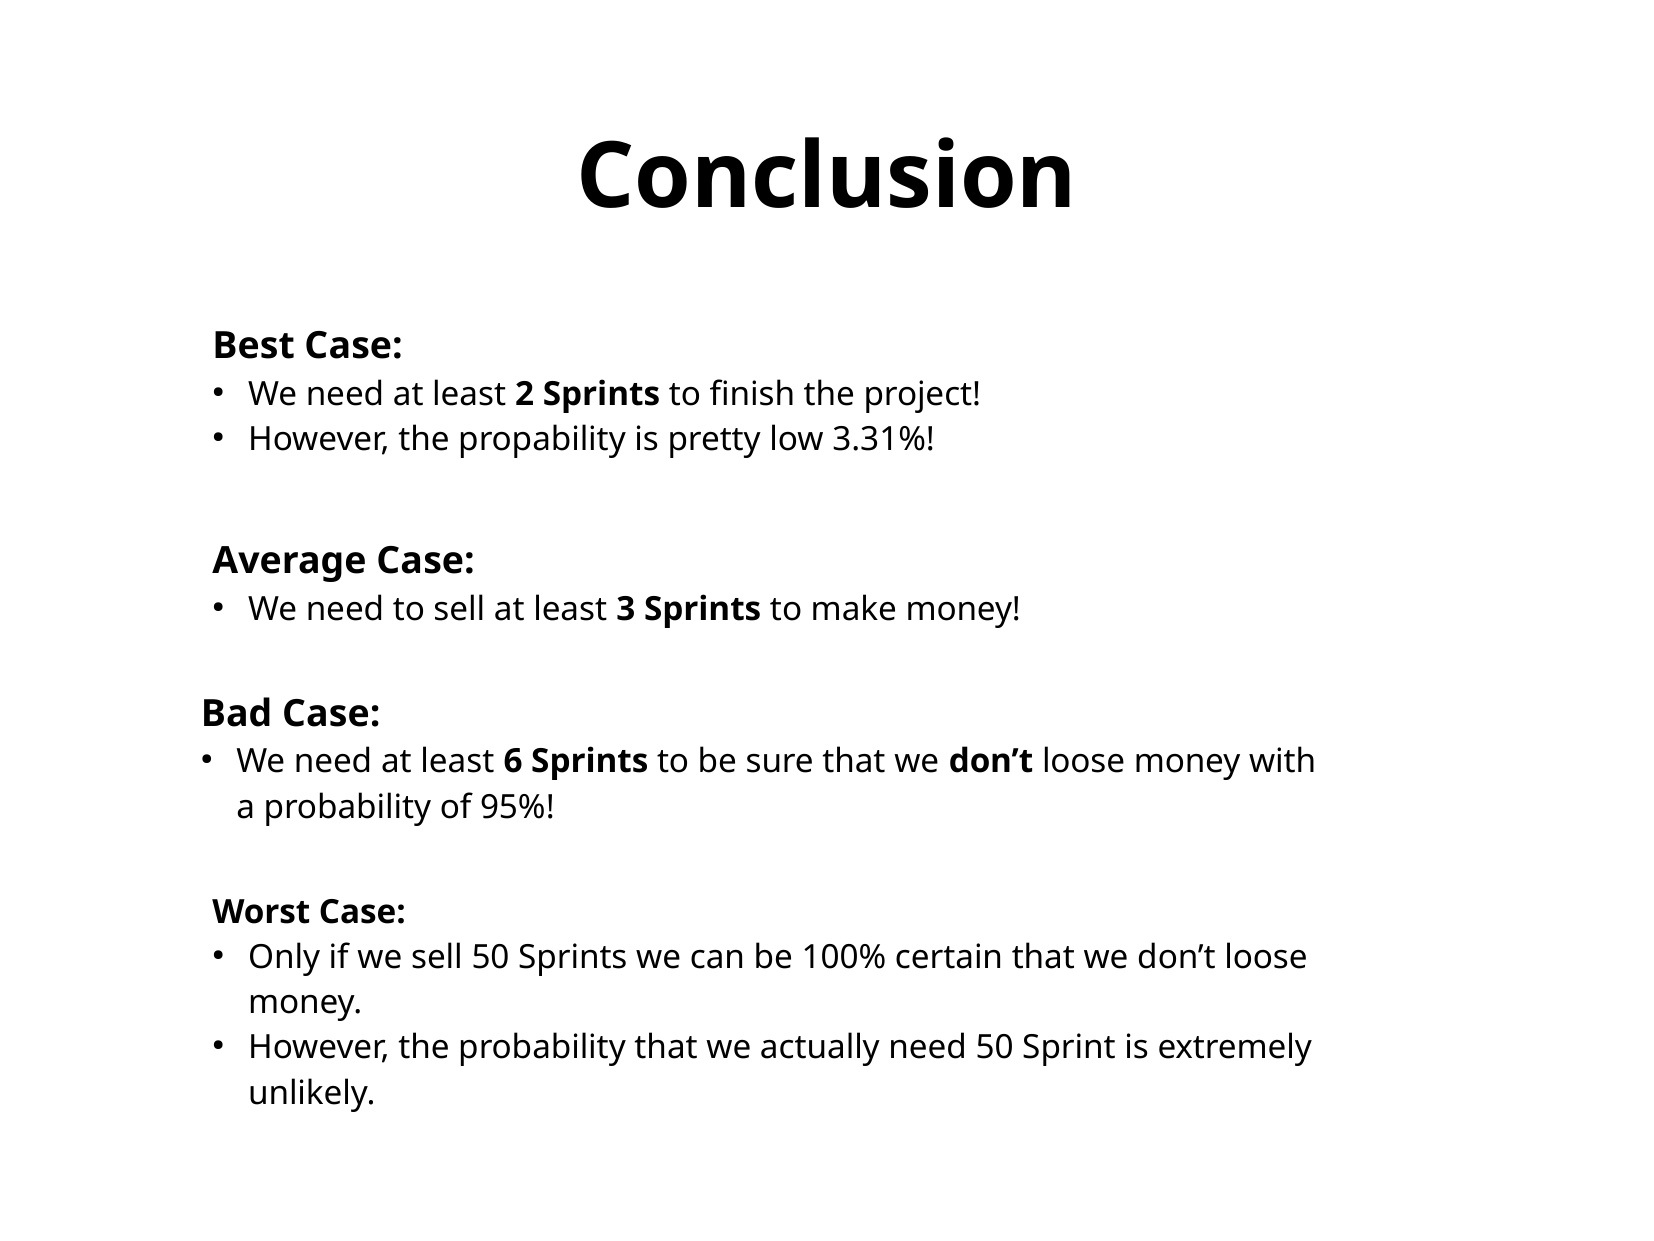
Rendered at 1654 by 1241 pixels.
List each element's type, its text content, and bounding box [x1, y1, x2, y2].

text_box Average Case: We need to sell at least 3 Sprints to make money! [212, 502, 1217, 662]
title Conclusion [224, 37, 1430, 308]
text_box Best Case: We need at least 2 Sprints to finish the project! However, the propability is pretty low 3.31%! [212, 283, 1217, 496]
text_box Bad Case: We need at least 6 Sprints to be sure that we don’t loose money with a probability of 95%! [200, 663, 1323, 851]
text_box Worst Case: Only if we sell 50 Sprints we can be 100% certain that we don’t loose money. However, the probability that we actually need 50 Sprint is extremely unlikely. [212, 887, 1335, 1114]
